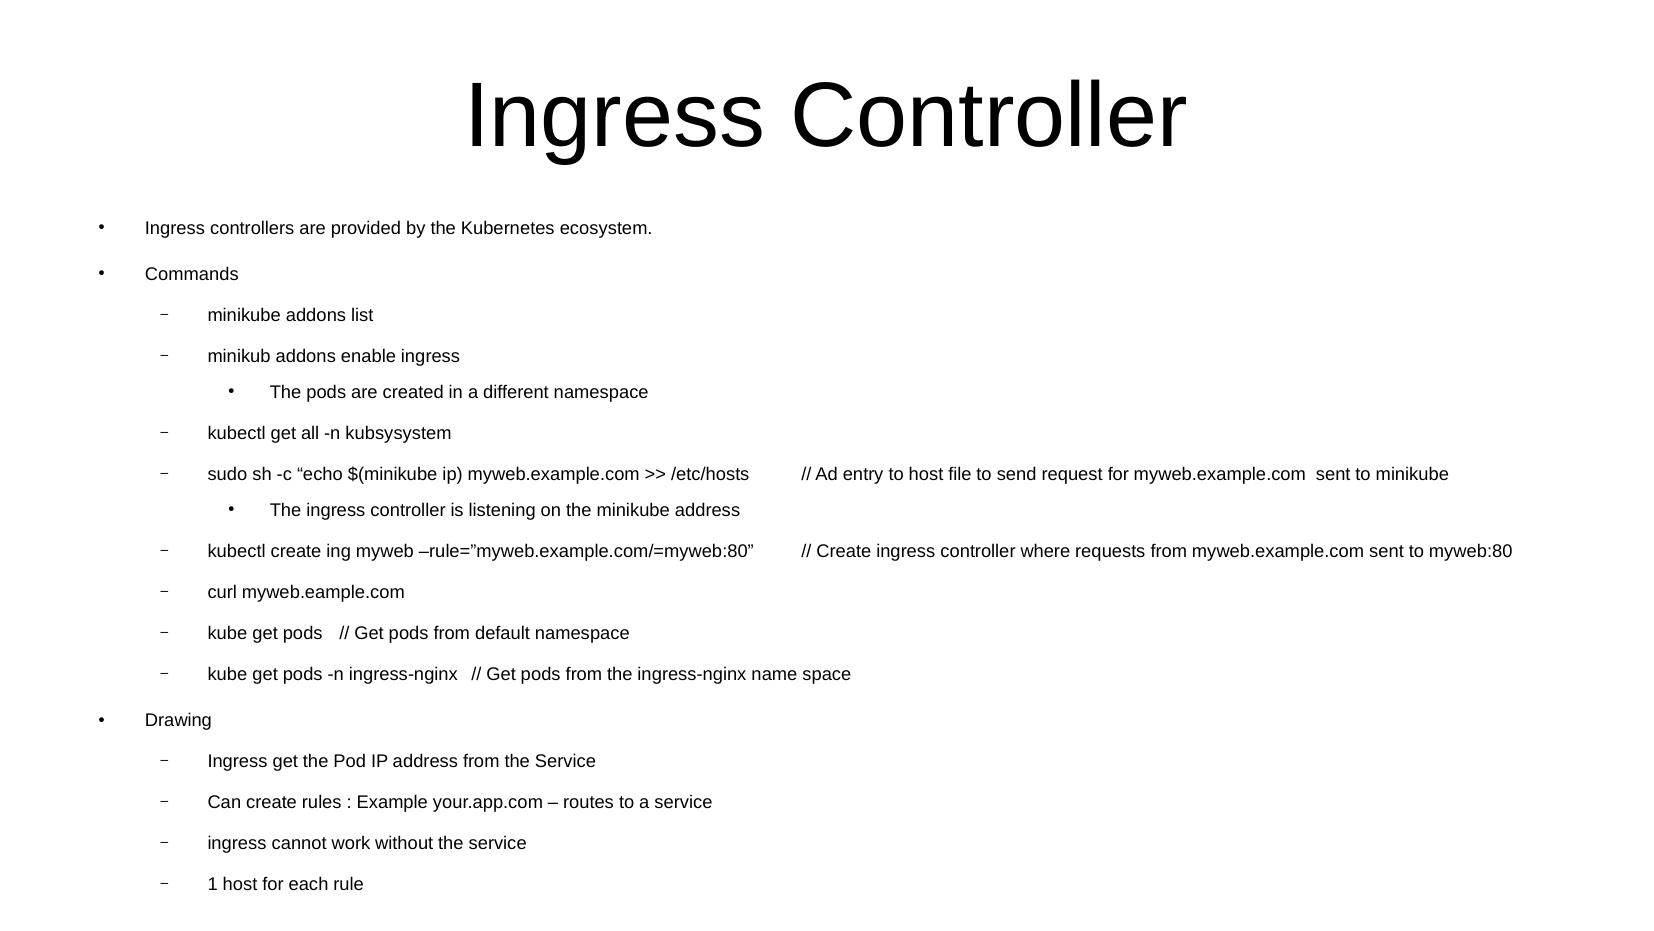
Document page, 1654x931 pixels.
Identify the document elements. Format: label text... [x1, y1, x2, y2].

title Ingress Controller [82, 37, 1571, 193]
list Ingress controllers are provided by the Kubernetes ecosystem. Commands minikube addons list minikub addons enable ingress The pods are created in a different namespace kubectl get all -n kubsysystem sudo sh -c “echo $(minikube ip) myweb.example.com >> /etc/hosts // Ad entry to host file to send request for myweb.example.com sent to minikube The ingress controller is listening on the minikube address kubectl create ing myweb –rule=”myweb.example.com/=myweb:80” // Create ingress controller where requests from myweb.example.com sent to myweb:80 curl myweb.eample.com kube get pods // Get pods from default namespace kube get pods -n ingress-nginx // Get pods from the ingress-nginx name space Drawing Ingress get the Pod IP address from the Service Can create rules : Example your.app.com – routes to a service ingress cannot work without the service 1 host for each rule [82, 217, 1613, 901]
